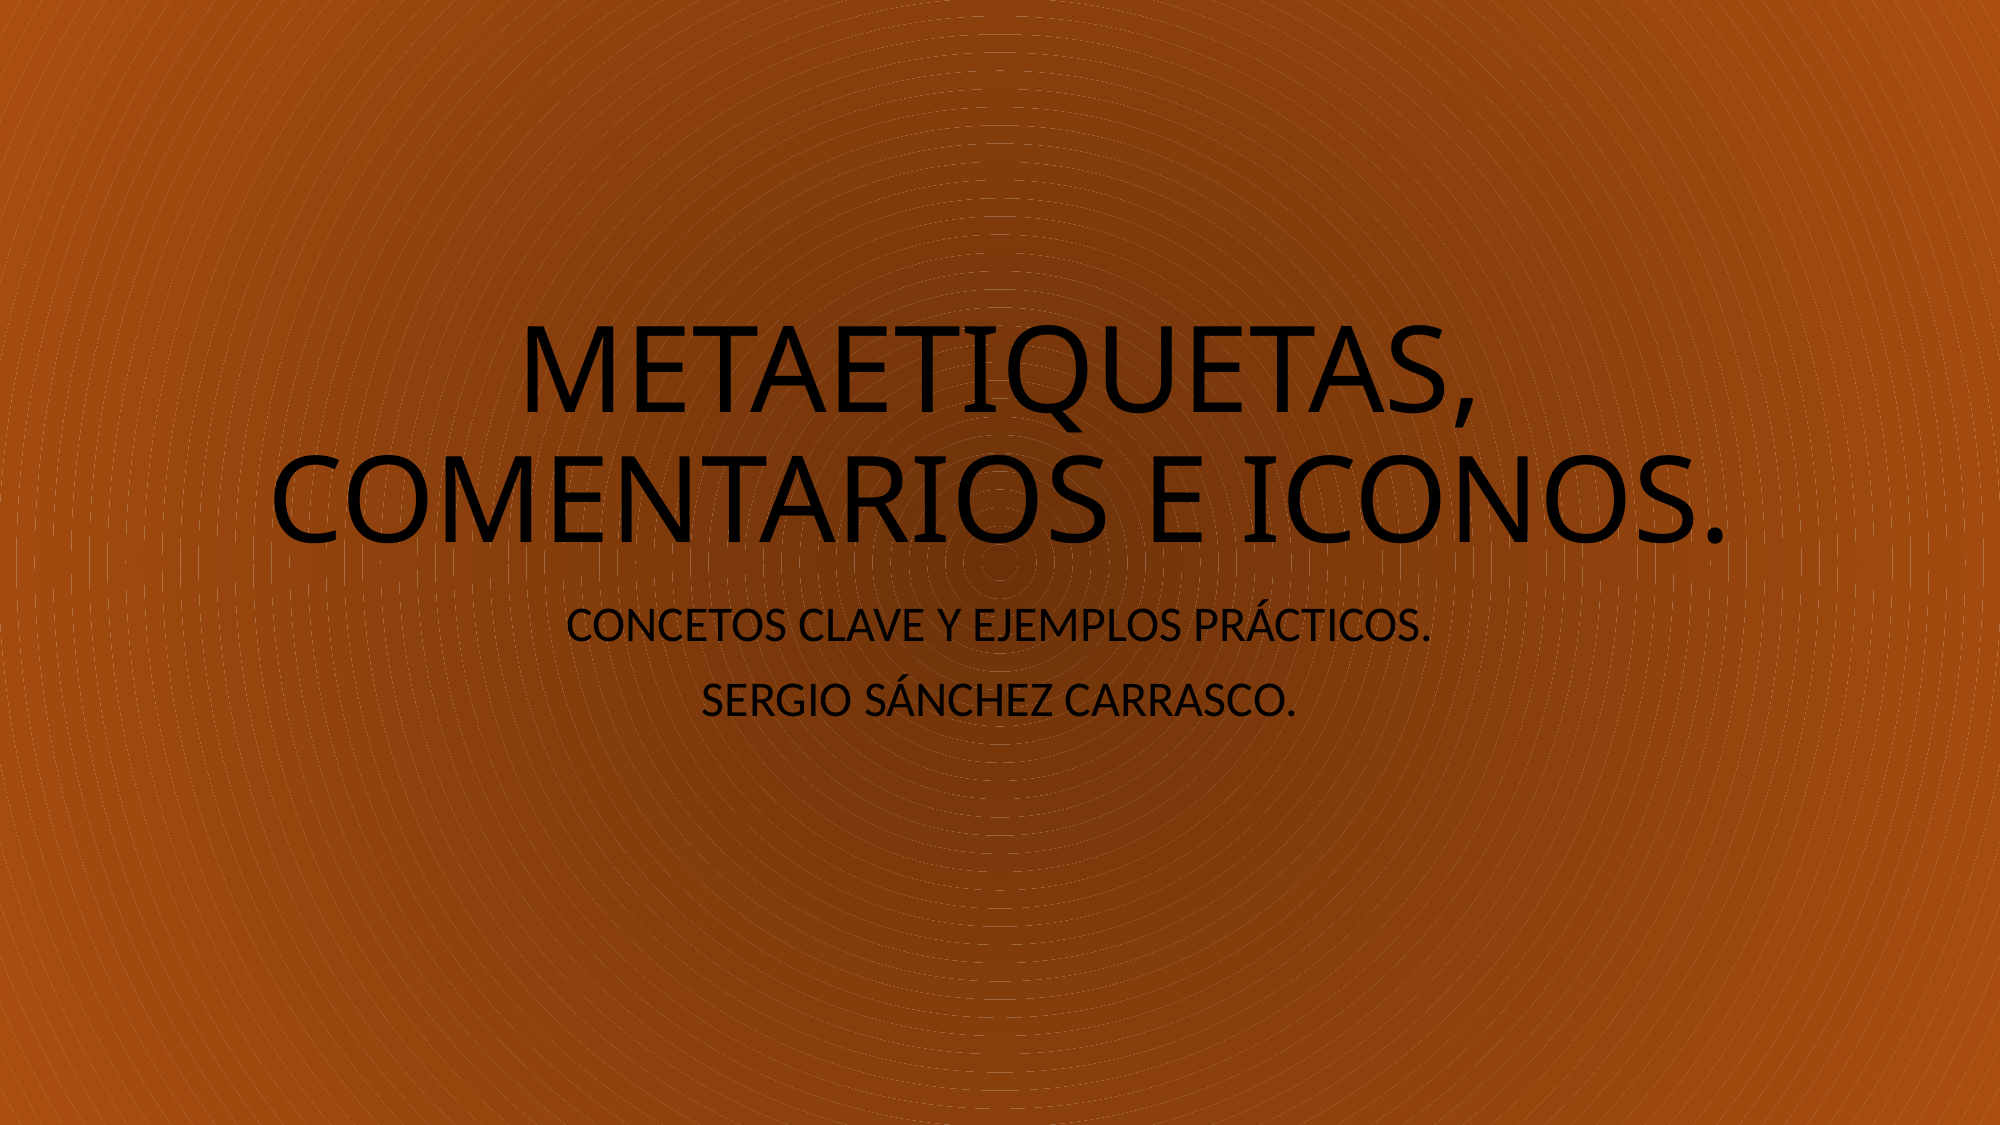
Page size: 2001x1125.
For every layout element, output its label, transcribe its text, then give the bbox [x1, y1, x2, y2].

title METAETIQUETAS, COMENTARIOS E ICONOS. [249, 184, 1750, 576]
subtitle CONCETOS CLAVE Y EJEMPLOS PRÁCTICOS. SERGIO SÁNCHEZ CARRASCO. [249, 590, 1750, 863]
